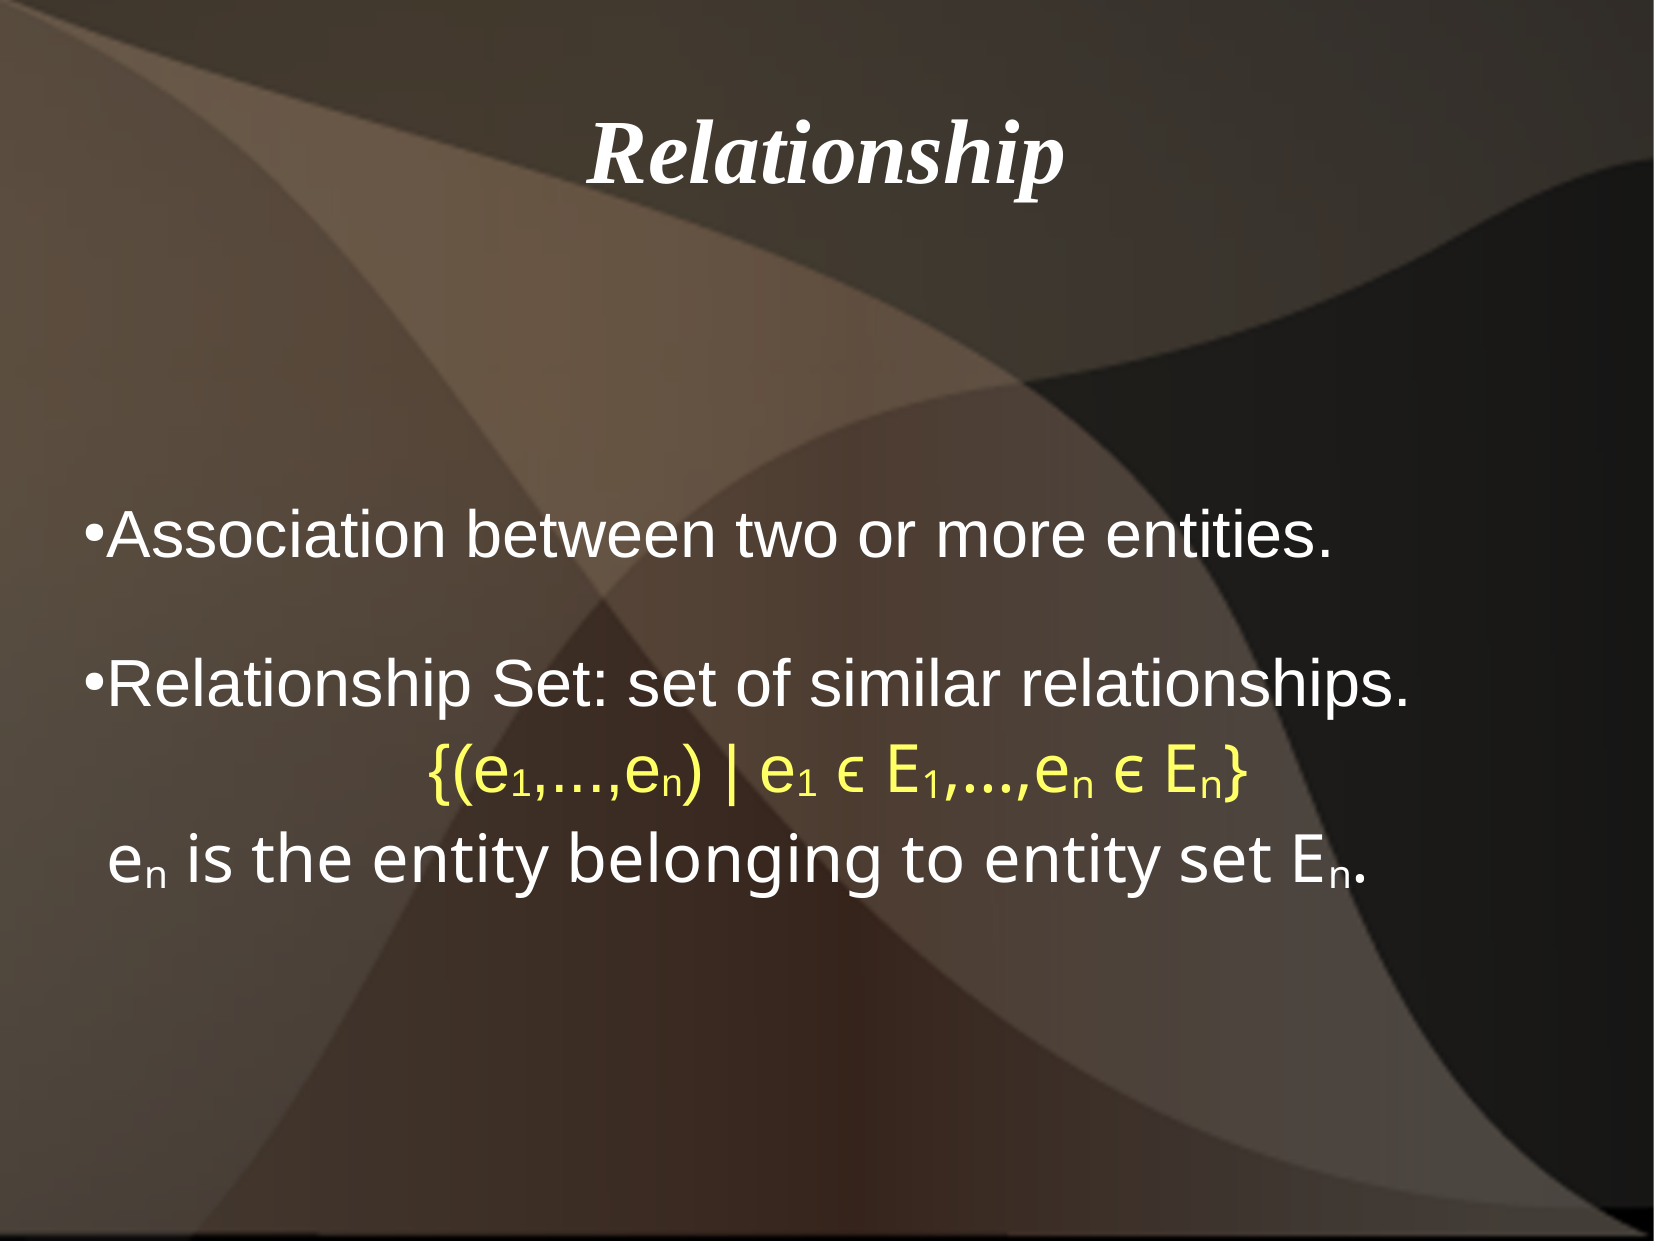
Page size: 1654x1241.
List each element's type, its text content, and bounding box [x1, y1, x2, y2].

picture [0, 0, 1654, 1241]
subtitle Association between two or more entities. Relationship Set: set of similar relationships. {(e1,...,en) | e1 ϵ E1,...,en ϵ En} en is the entity belonging to entity set En. [82, 297, 1571, 1102]
title Relationship [82, 56, 1571, 250]
